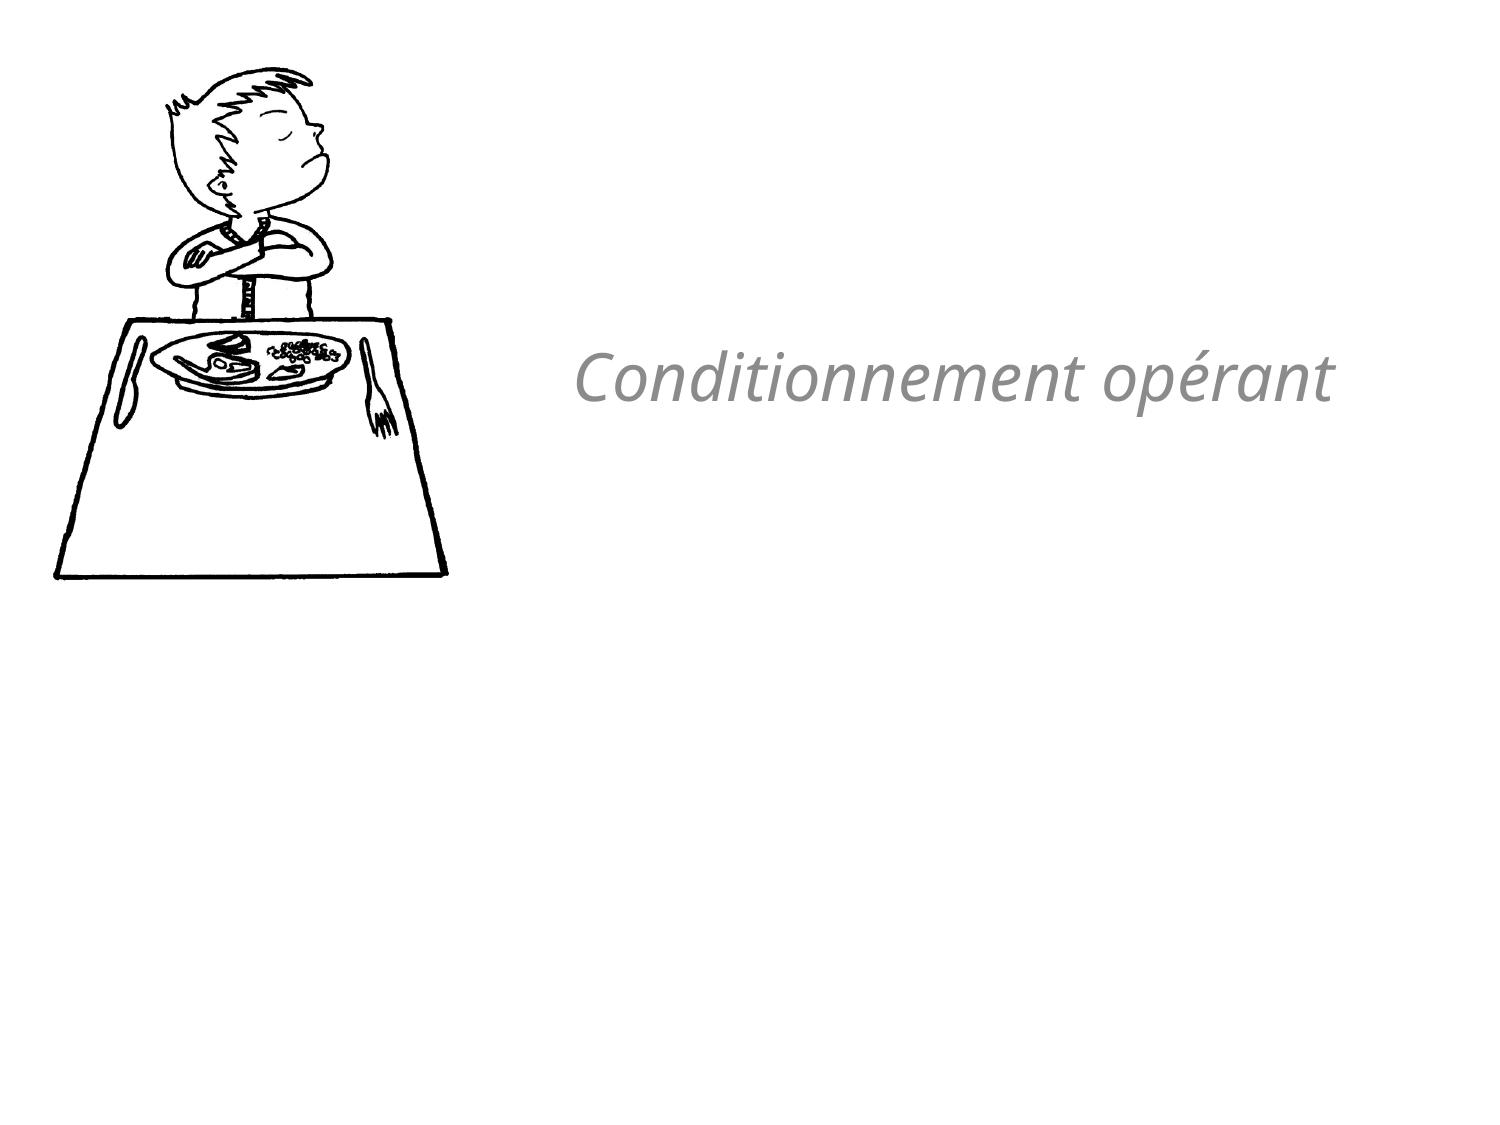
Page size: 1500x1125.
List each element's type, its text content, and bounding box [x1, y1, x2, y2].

picture [11, 54, 455, 593]
text_box Conditionnement opérant [466, 139, 1443, 611]
